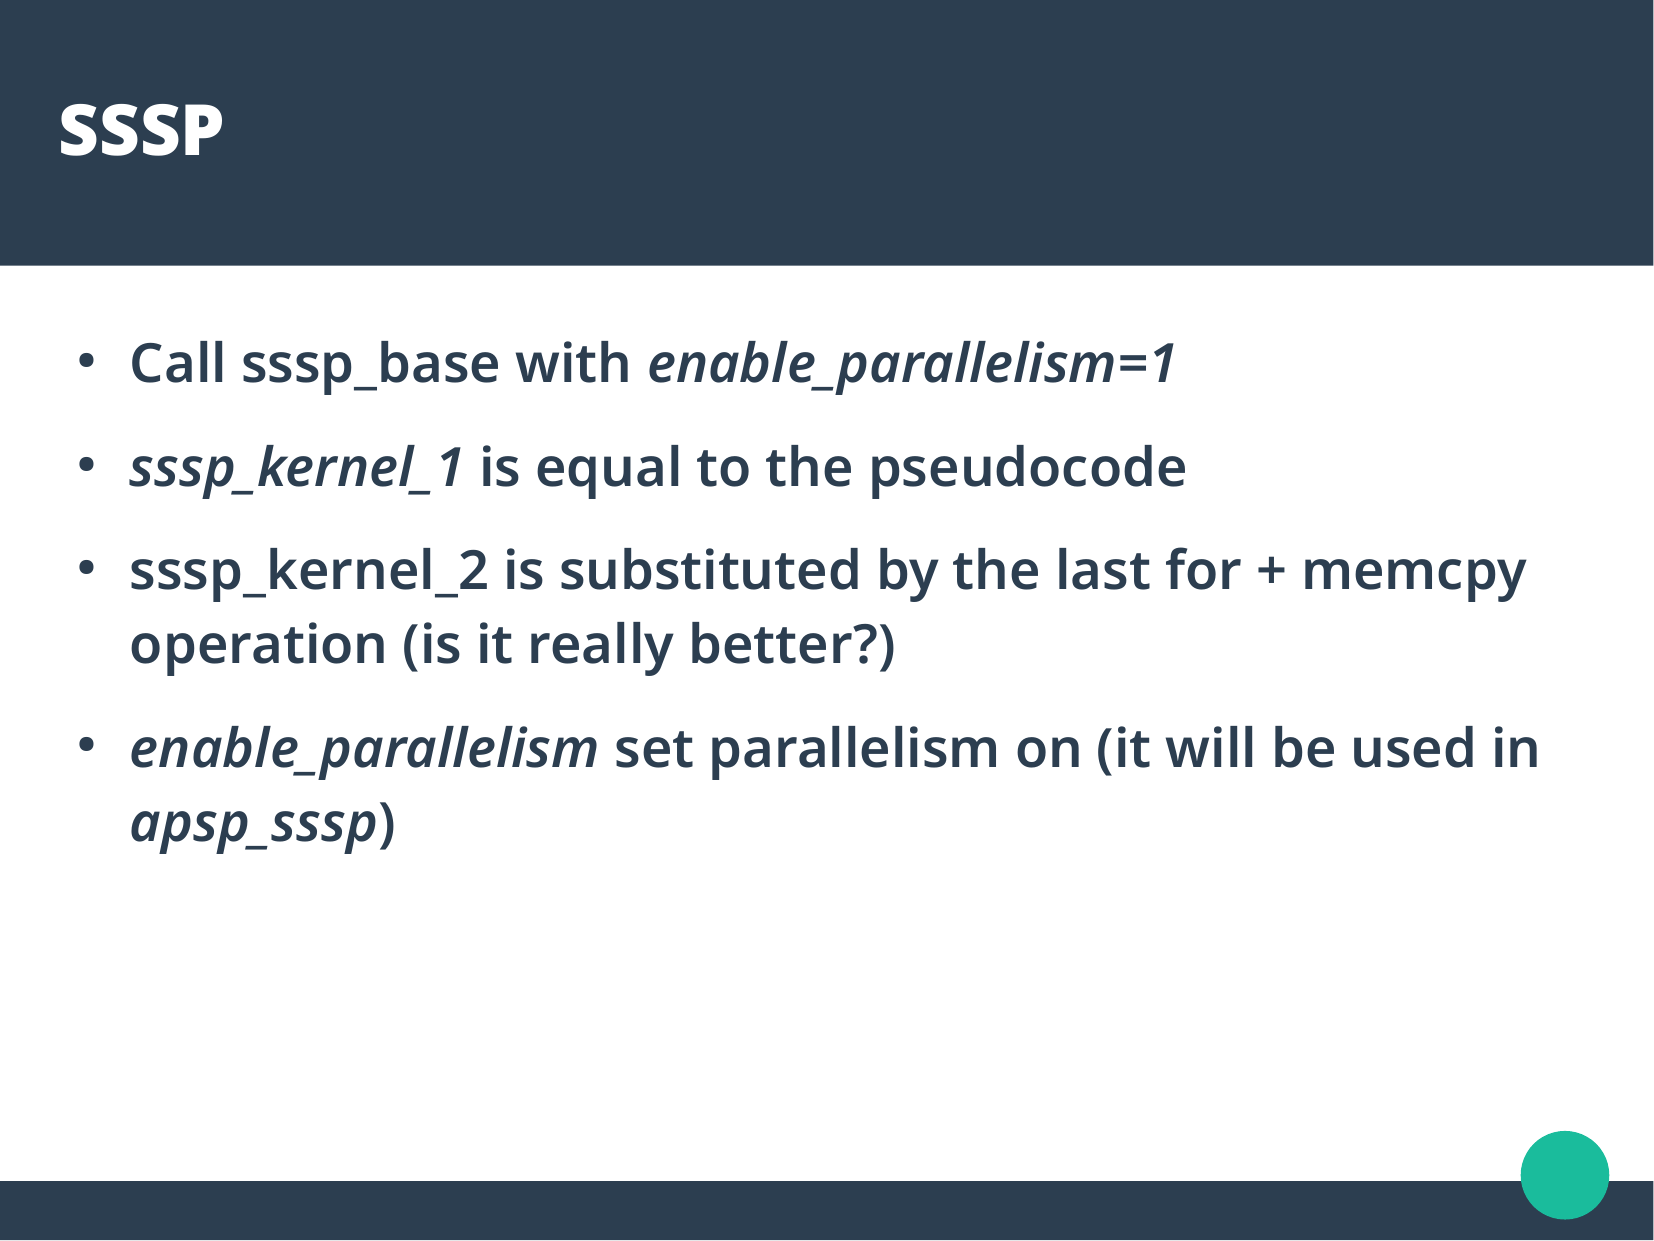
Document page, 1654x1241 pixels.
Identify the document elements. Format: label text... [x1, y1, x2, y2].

list Call sssp_base with enable_parallelism=1 sssp_kernel_1 is equal to the pseudocode sssp_kernel_2 is substituted by the last for + memcpy operation (is it really better?) enable_parallelism set parallelism on (it will be used in apsp_sssp) [59, 324, 1595, 1152]
title SSSP [59, 49, 1595, 207]
